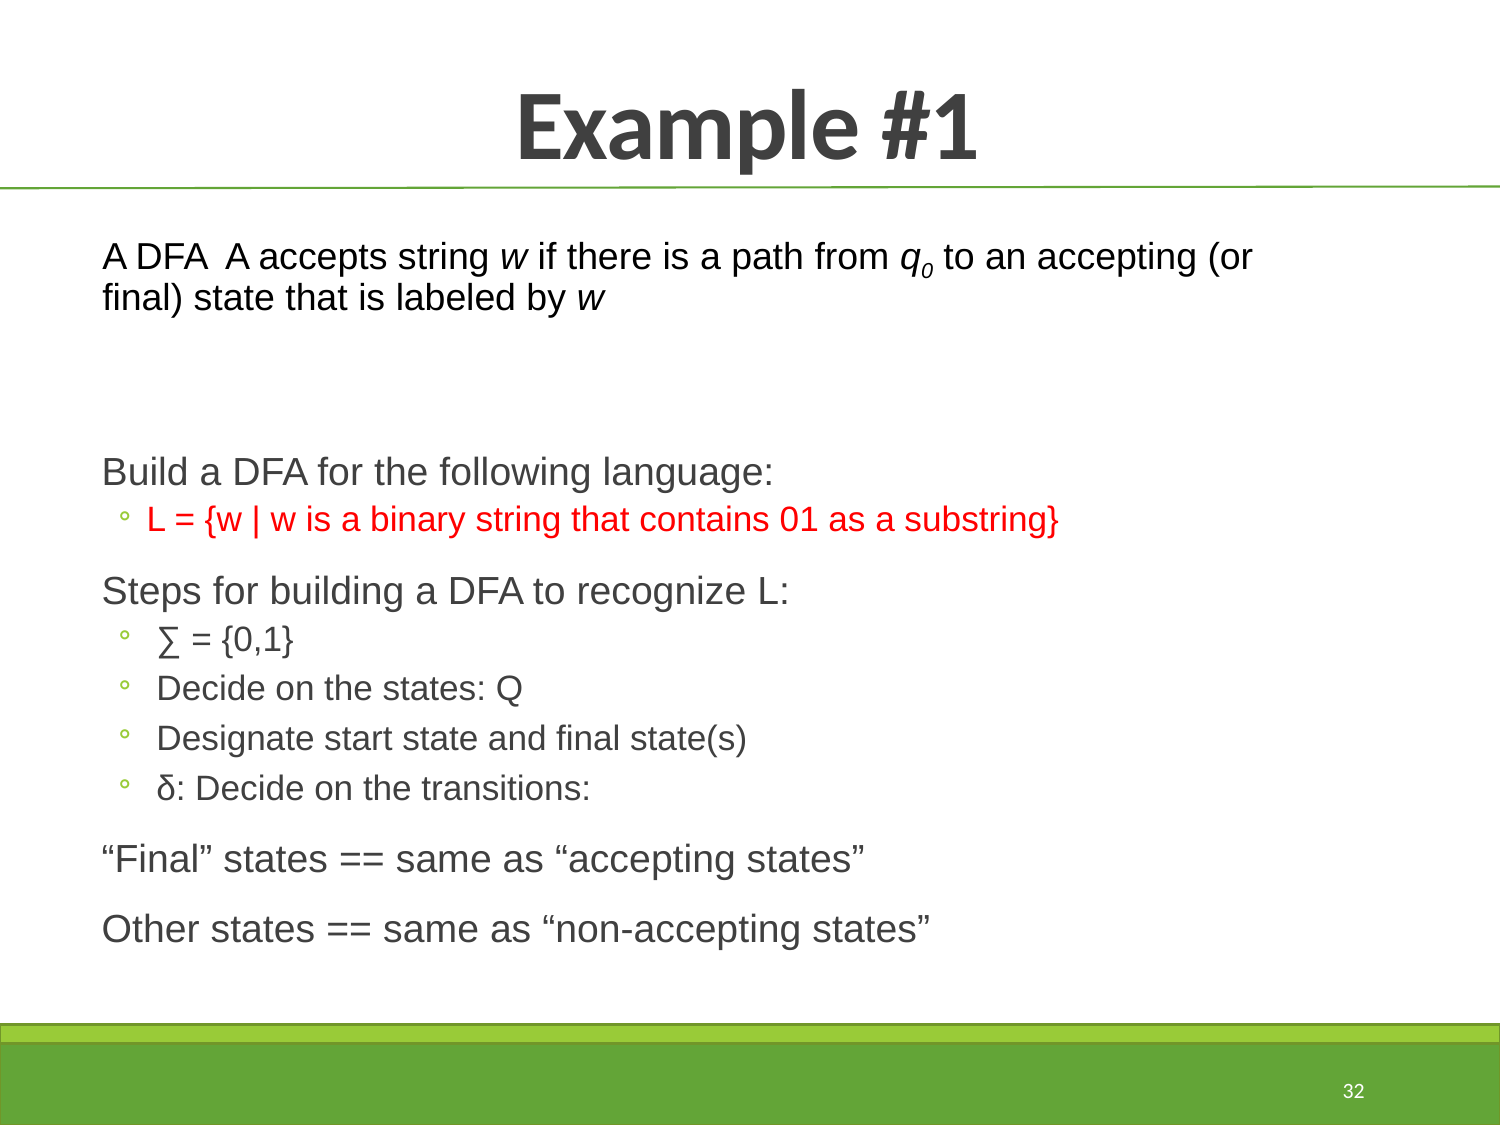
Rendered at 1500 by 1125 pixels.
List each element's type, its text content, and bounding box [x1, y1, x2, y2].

title Example #1 [72, 37, 1423, 188]
text_box A DFA A accepts string w if there is a path from q0 to an accepting (or final) state that is labeled by w [87, 224, 1313, 327]
list Build a DFA for the following language: L = {w | w is a binary string that contains 01 as a substring} Steps for building a DFA to recognize L: ∑ = {0,1} Decide on the states: Q Designate start state and final state(s) δ: Decide on the transitions: “Final” states == same as “accepting states” Other states == same as “non-accepting states” [87, 299, 1325, 960]
slide_number <number> [1218, 1059, 1380, 1120]
